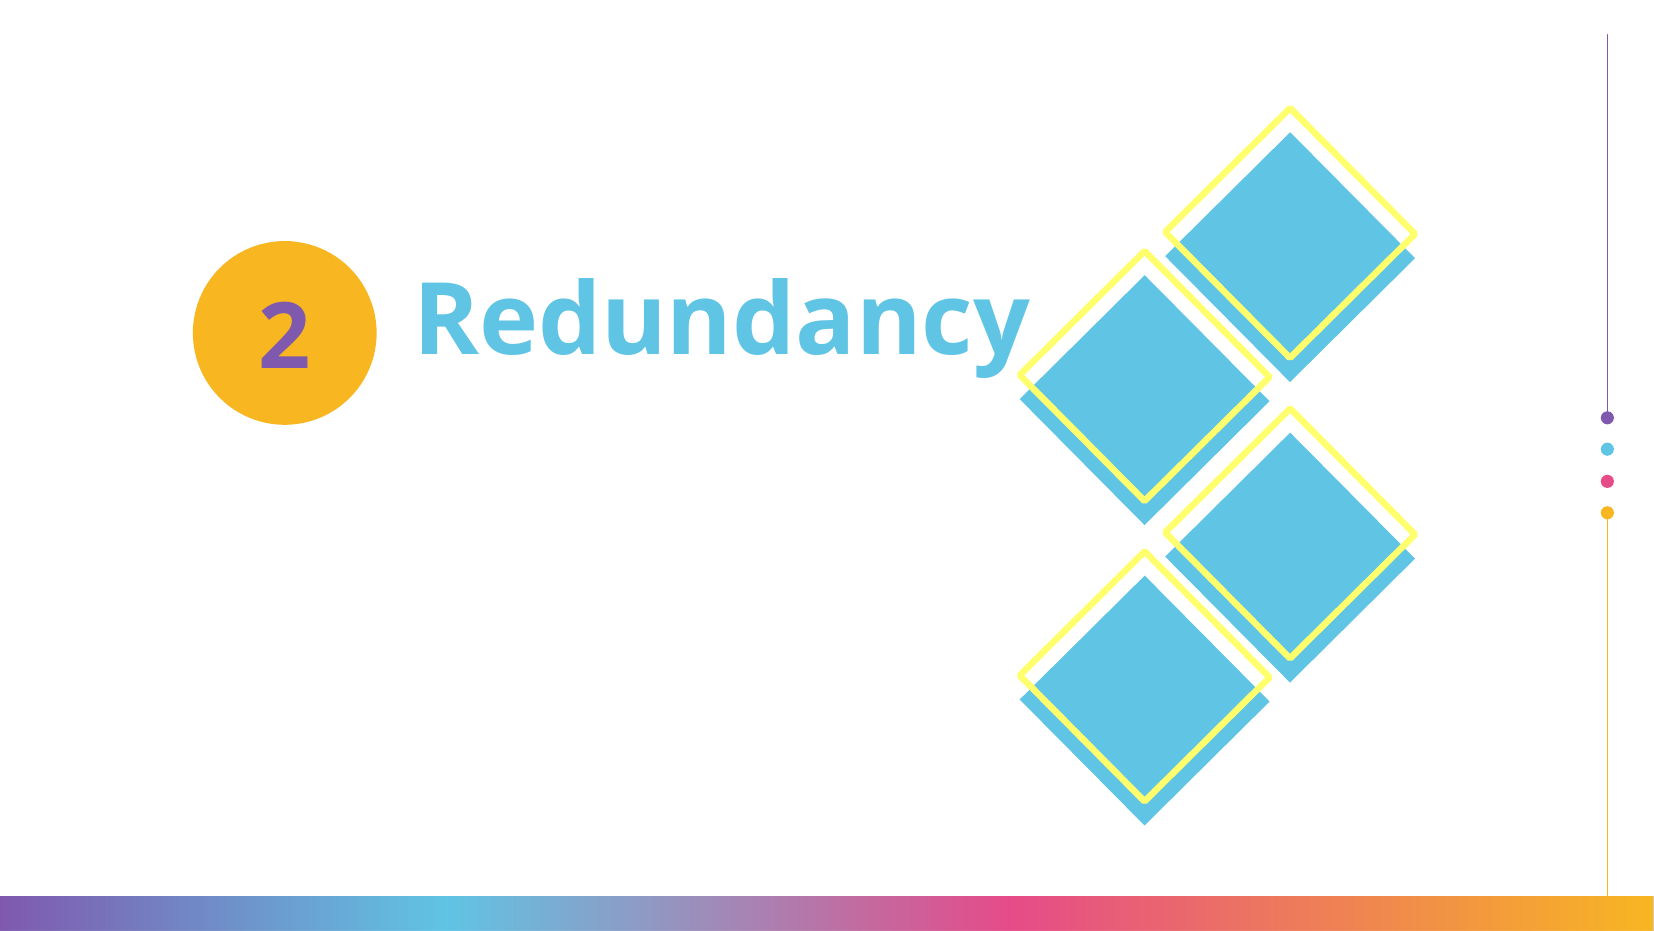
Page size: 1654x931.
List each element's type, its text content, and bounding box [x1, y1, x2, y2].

title Redundancy [413, 247, 1052, 385]
text_box 2 [192, 241, 377, 425]
picture [0, 896, 1654, 931]
